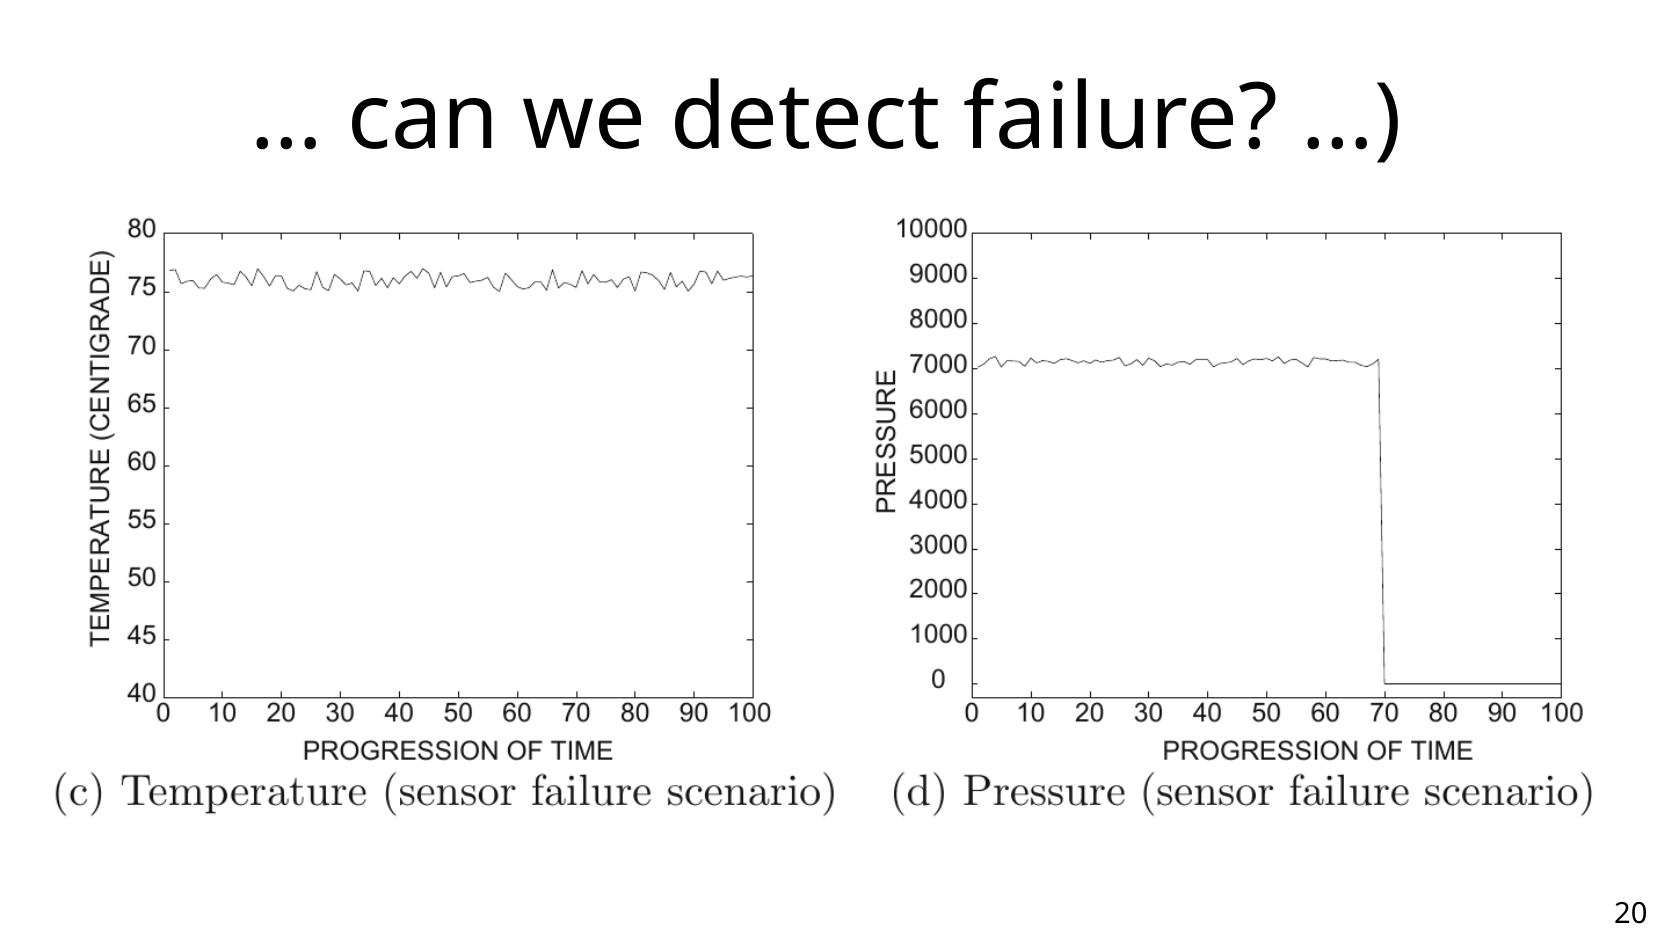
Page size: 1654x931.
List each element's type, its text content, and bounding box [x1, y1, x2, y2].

title … can we detect failure? …) [82, 1, 1571, 213]
picture [50, 213, 1606, 827]
